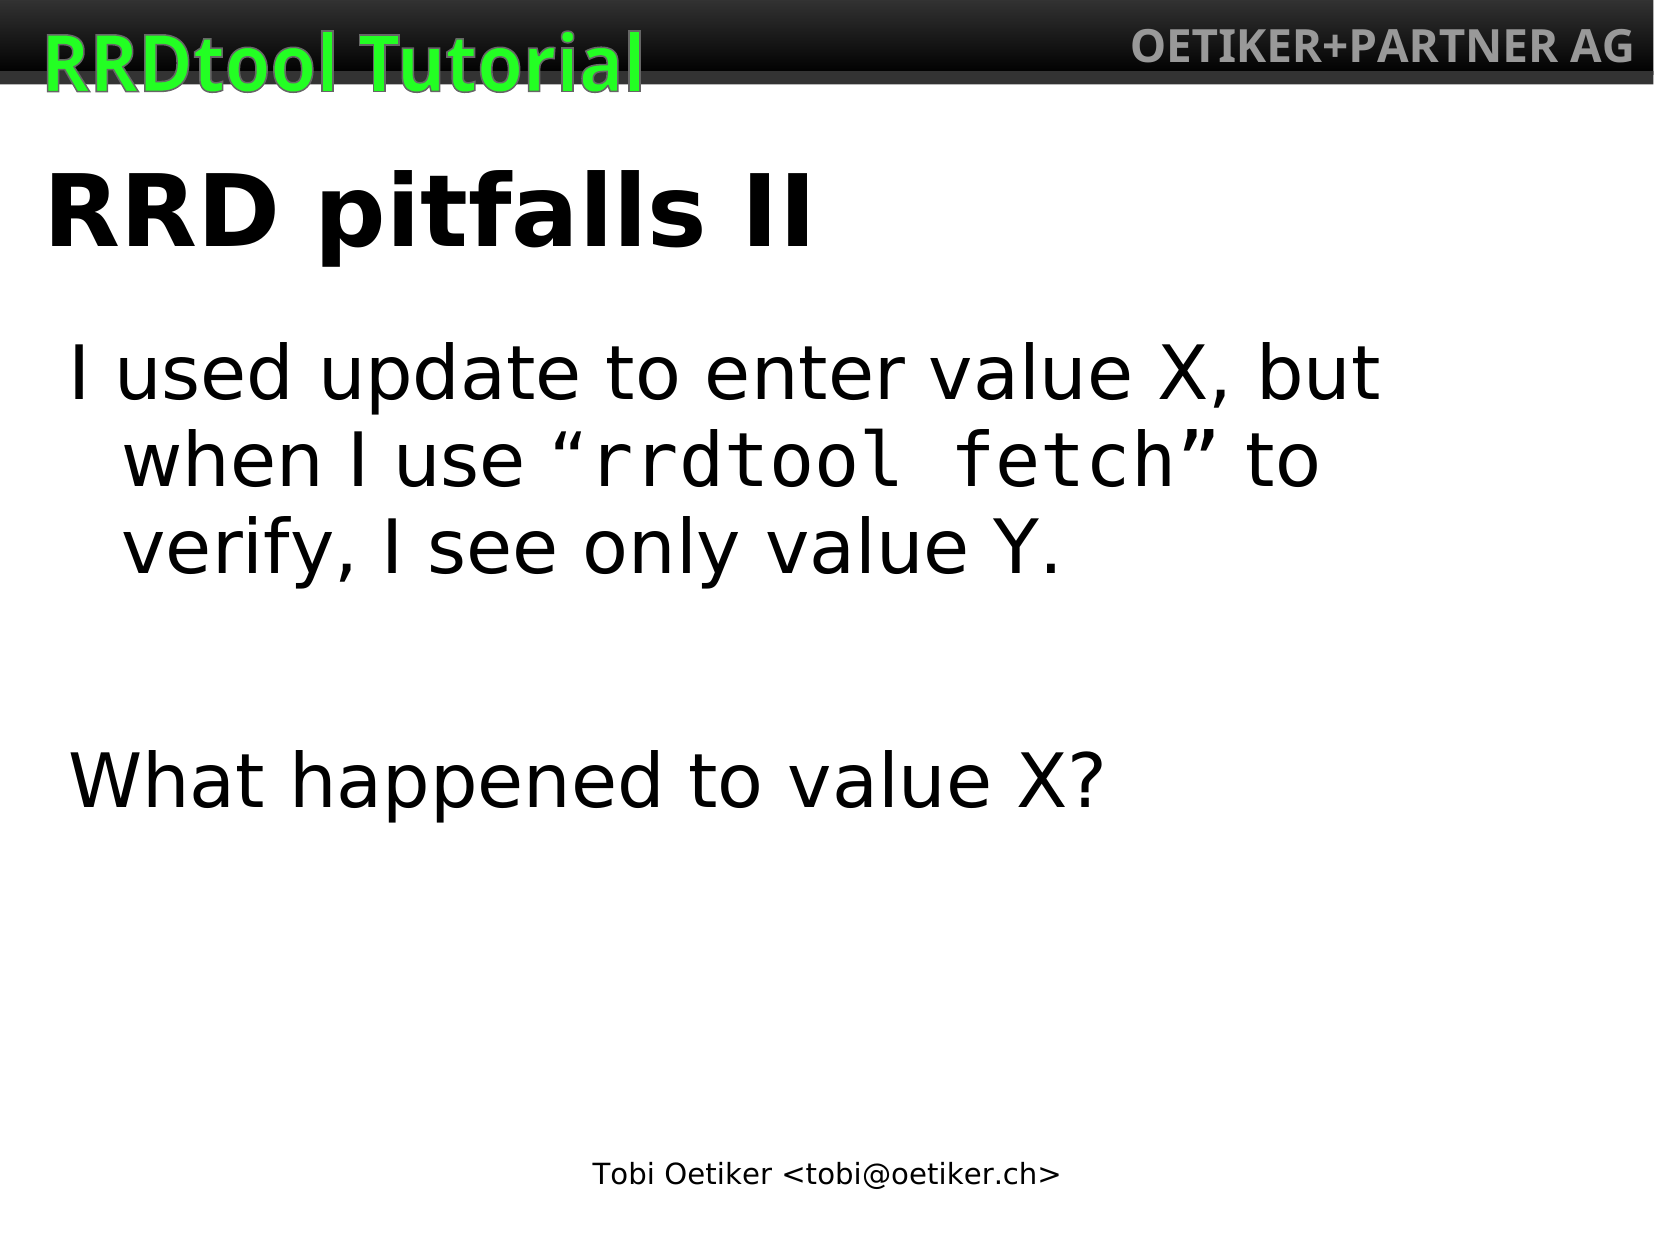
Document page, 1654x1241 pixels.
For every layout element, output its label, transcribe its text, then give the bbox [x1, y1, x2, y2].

title RRD pitfalls II [43, 137, 1582, 287]
list I used update to enter value X, but when I use “rrdtool fetch” to verify, I see only value Y. What happened to value X? [50, 329, 1571, 1099]
